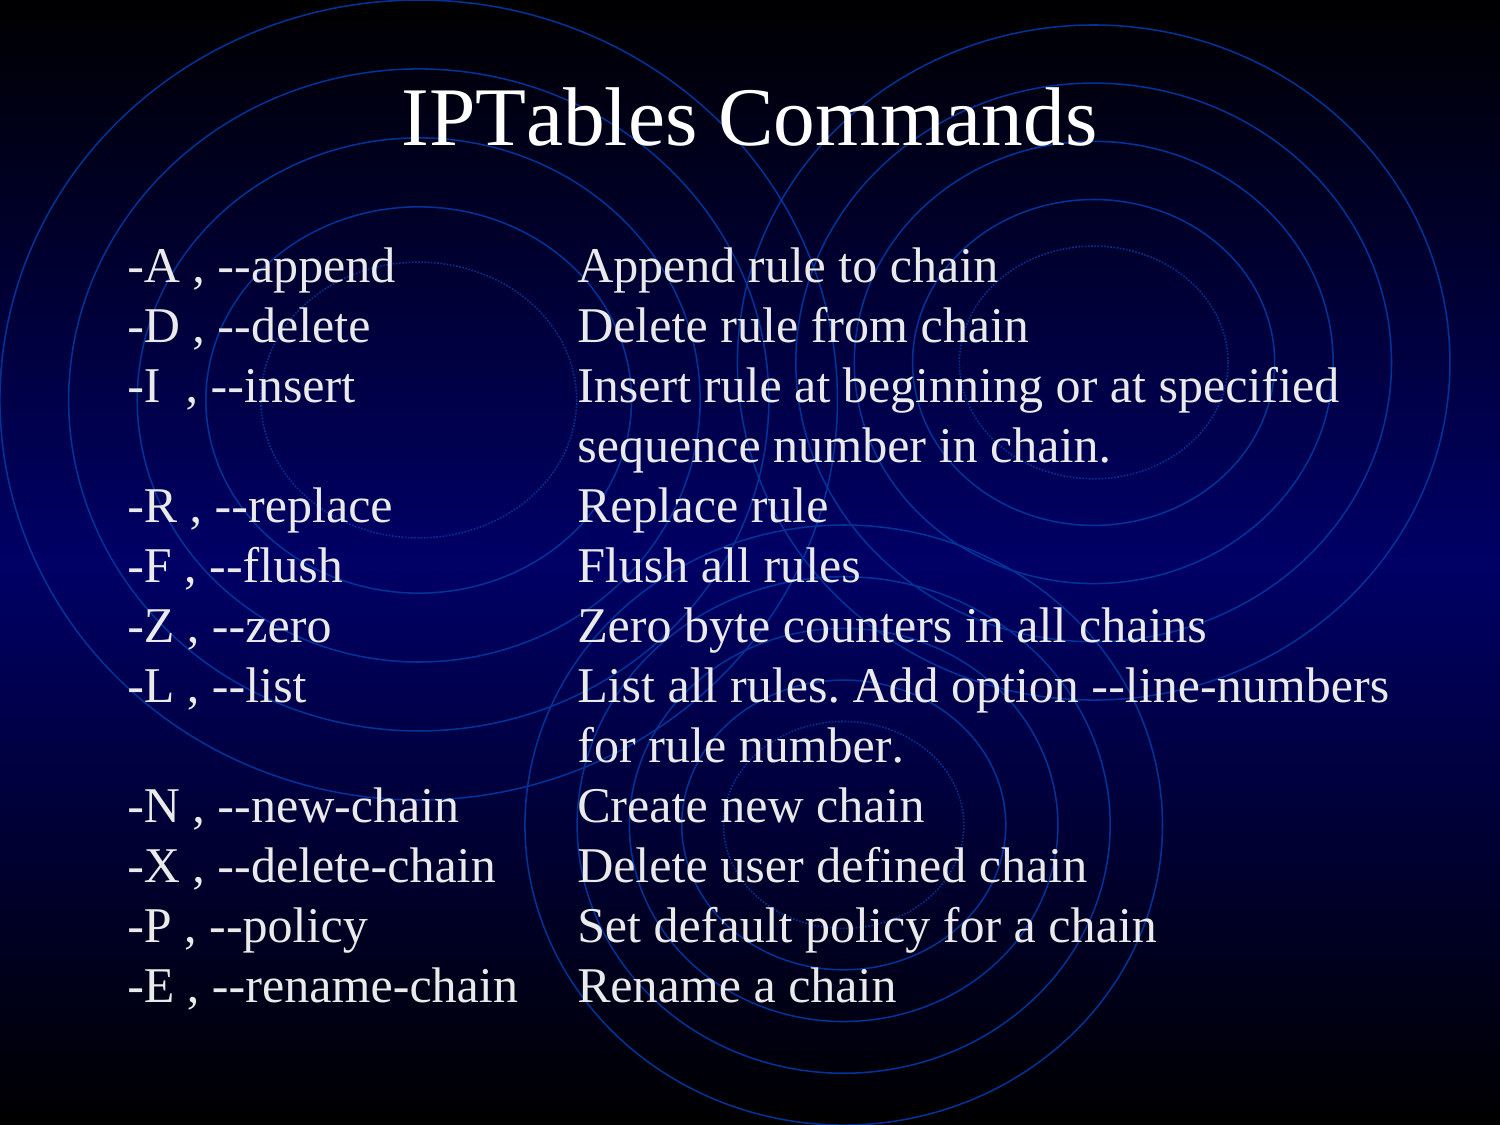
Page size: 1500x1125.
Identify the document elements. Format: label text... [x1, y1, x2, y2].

title IPTables Commands [112, 54, 1388, 171]
text_box -A , --append Append rule to chain -D , --delete Delete rule from chain -I , --insert Insert rule at beginning or at specified sequence number in chain. -R , --replace Replace rule -F , --flush Flush all rules -Z , --zero Zero byte counters in all chains -L , --list List all rules. Add option --line-numbers for rule number. -N , --new-chain Create new chain -X , --delete-chain Delete user defined chain -P , --policy Set default policy for a chain -E , --rename-chain Rename a chain [112, 224, 1451, 1112]
